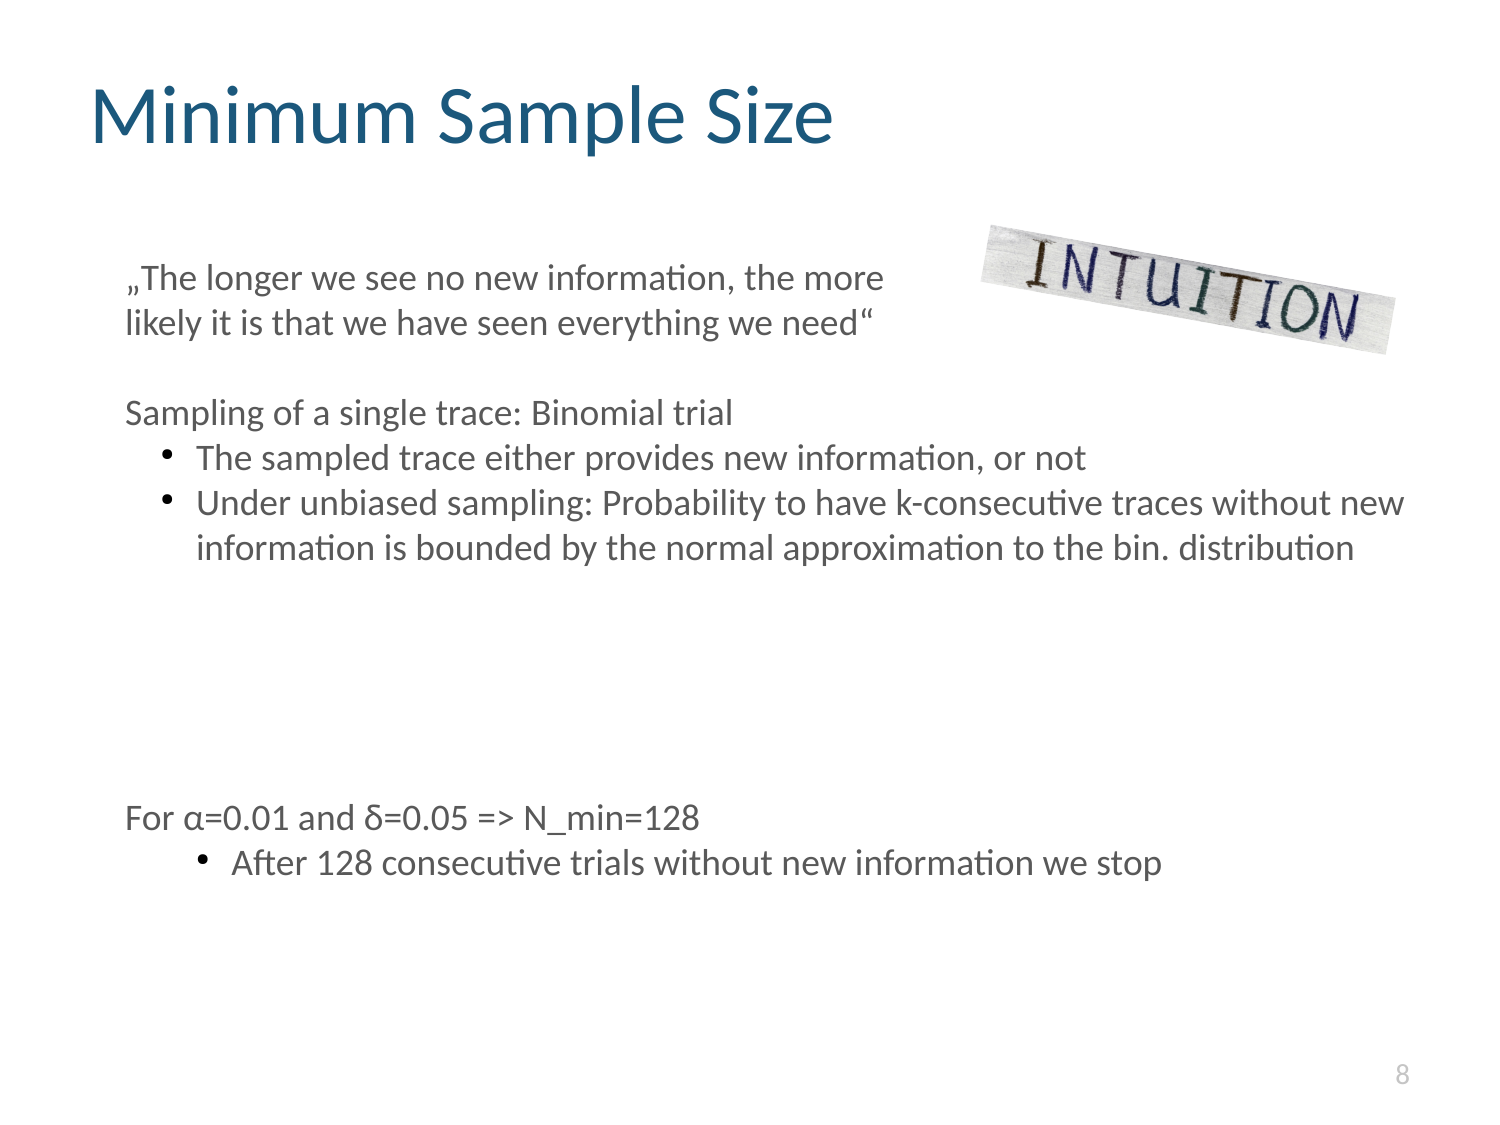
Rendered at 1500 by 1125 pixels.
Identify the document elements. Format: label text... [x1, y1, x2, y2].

text_box „The longer we see no new information, the more likely it is that we have seen everything we need“ Sampling of a single trace: Binomial trial The sampled trace either provides new information, or not Under unbiased sampling: Probability to have k-consecutive traces without new information is bounded by the normal approximation to the bin. distribution For α=0.01 and δ=0.05 => N_min=128 After 128 consecutive trials without new information we stop [74, 245, 1425, 1033]
text_box Minimum Sample Size [75, 45, 1431, 175]
picture [980, 224, 1396, 355]
text_box <number> [1074, 1042, 1425, 1103]
